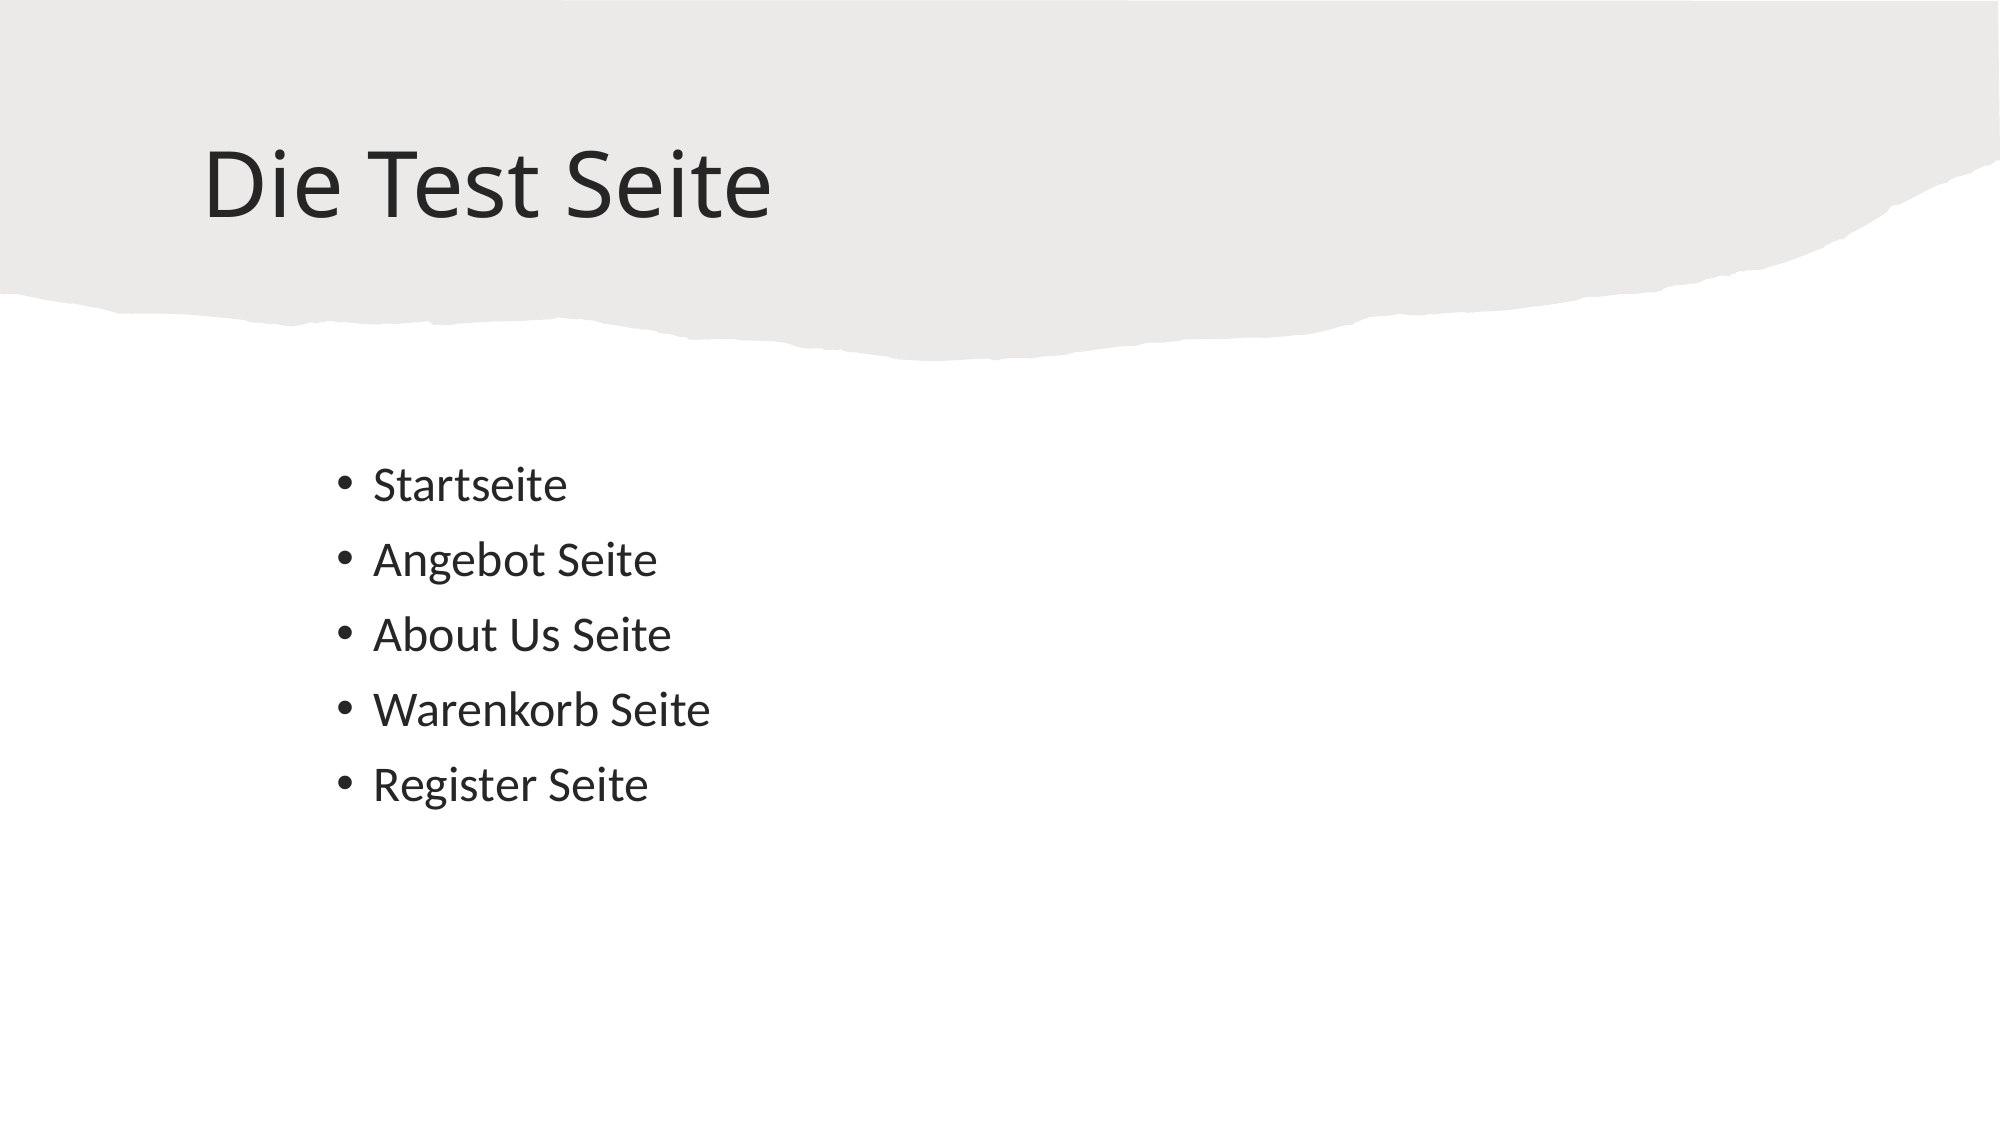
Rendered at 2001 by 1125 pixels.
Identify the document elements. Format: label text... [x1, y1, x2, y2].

text_box [0, 0, 2000, 1125]
title Die Test Seite [186, 90, 1814, 285]
list Startseite Angebot Seite About Us Seite Warenkorb Seite Register Seite [321, 398, 1679, 1004]
